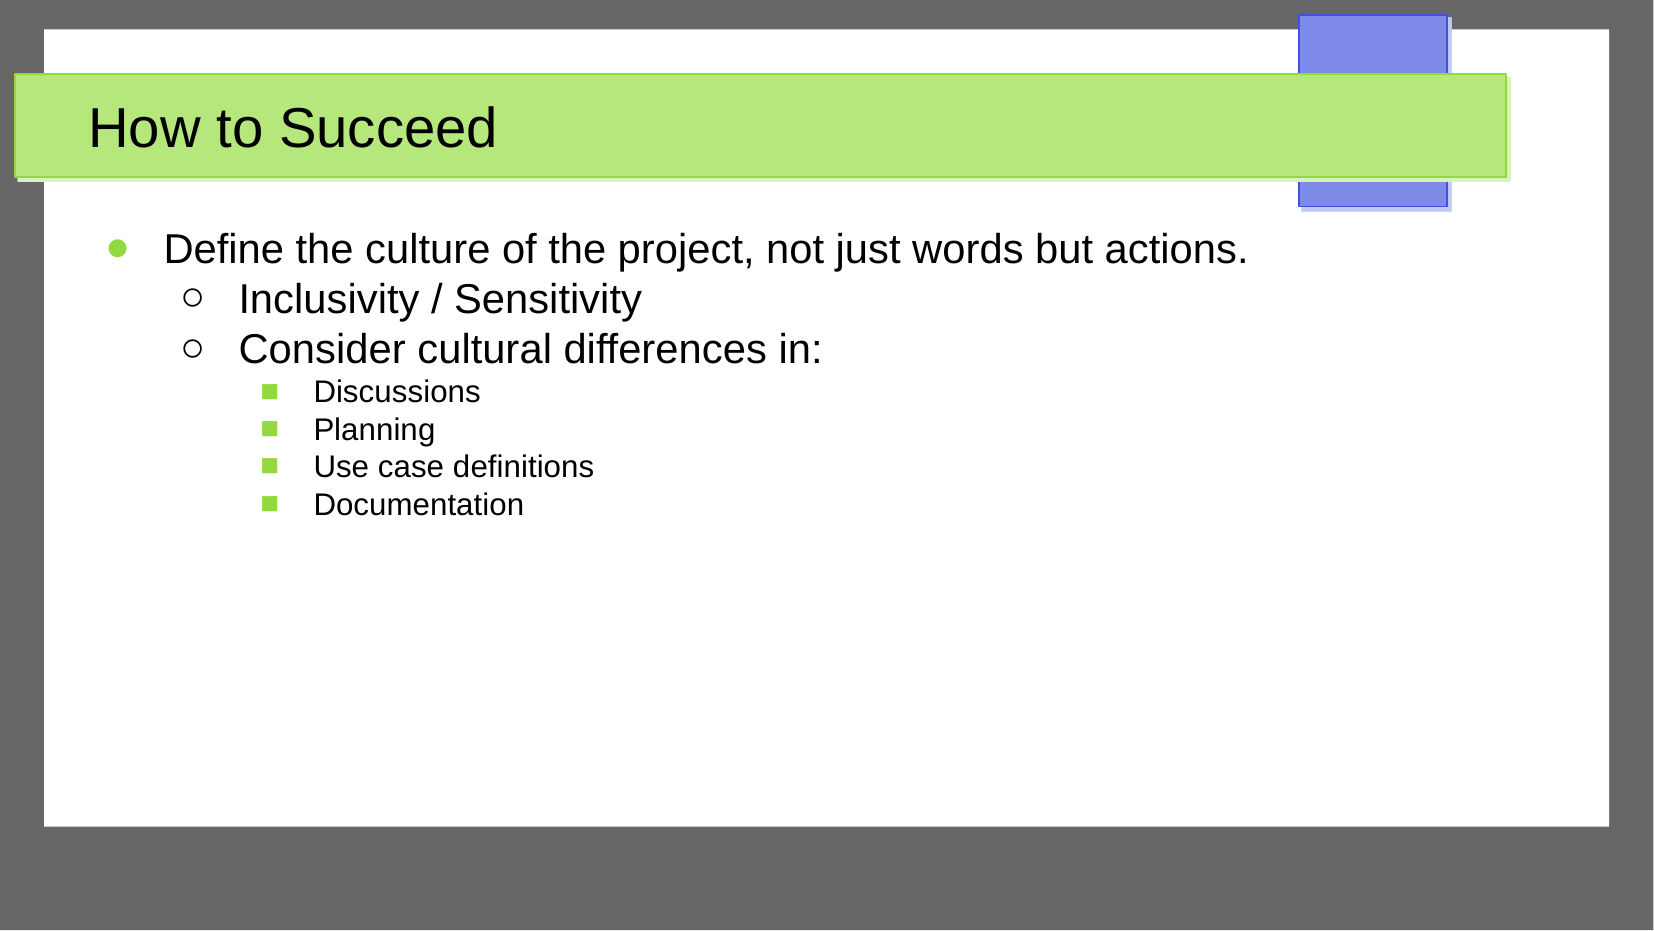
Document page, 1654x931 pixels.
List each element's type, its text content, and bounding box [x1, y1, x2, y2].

text_box Define the culture of the project, not just words but actions. Inclusivity / Sensitivity Consider cultural differences in: Discussions Planning Use case definitions Documentation [88, 221, 1565, 812]
text_box How to Succeed [88, 73, 1506, 178]
